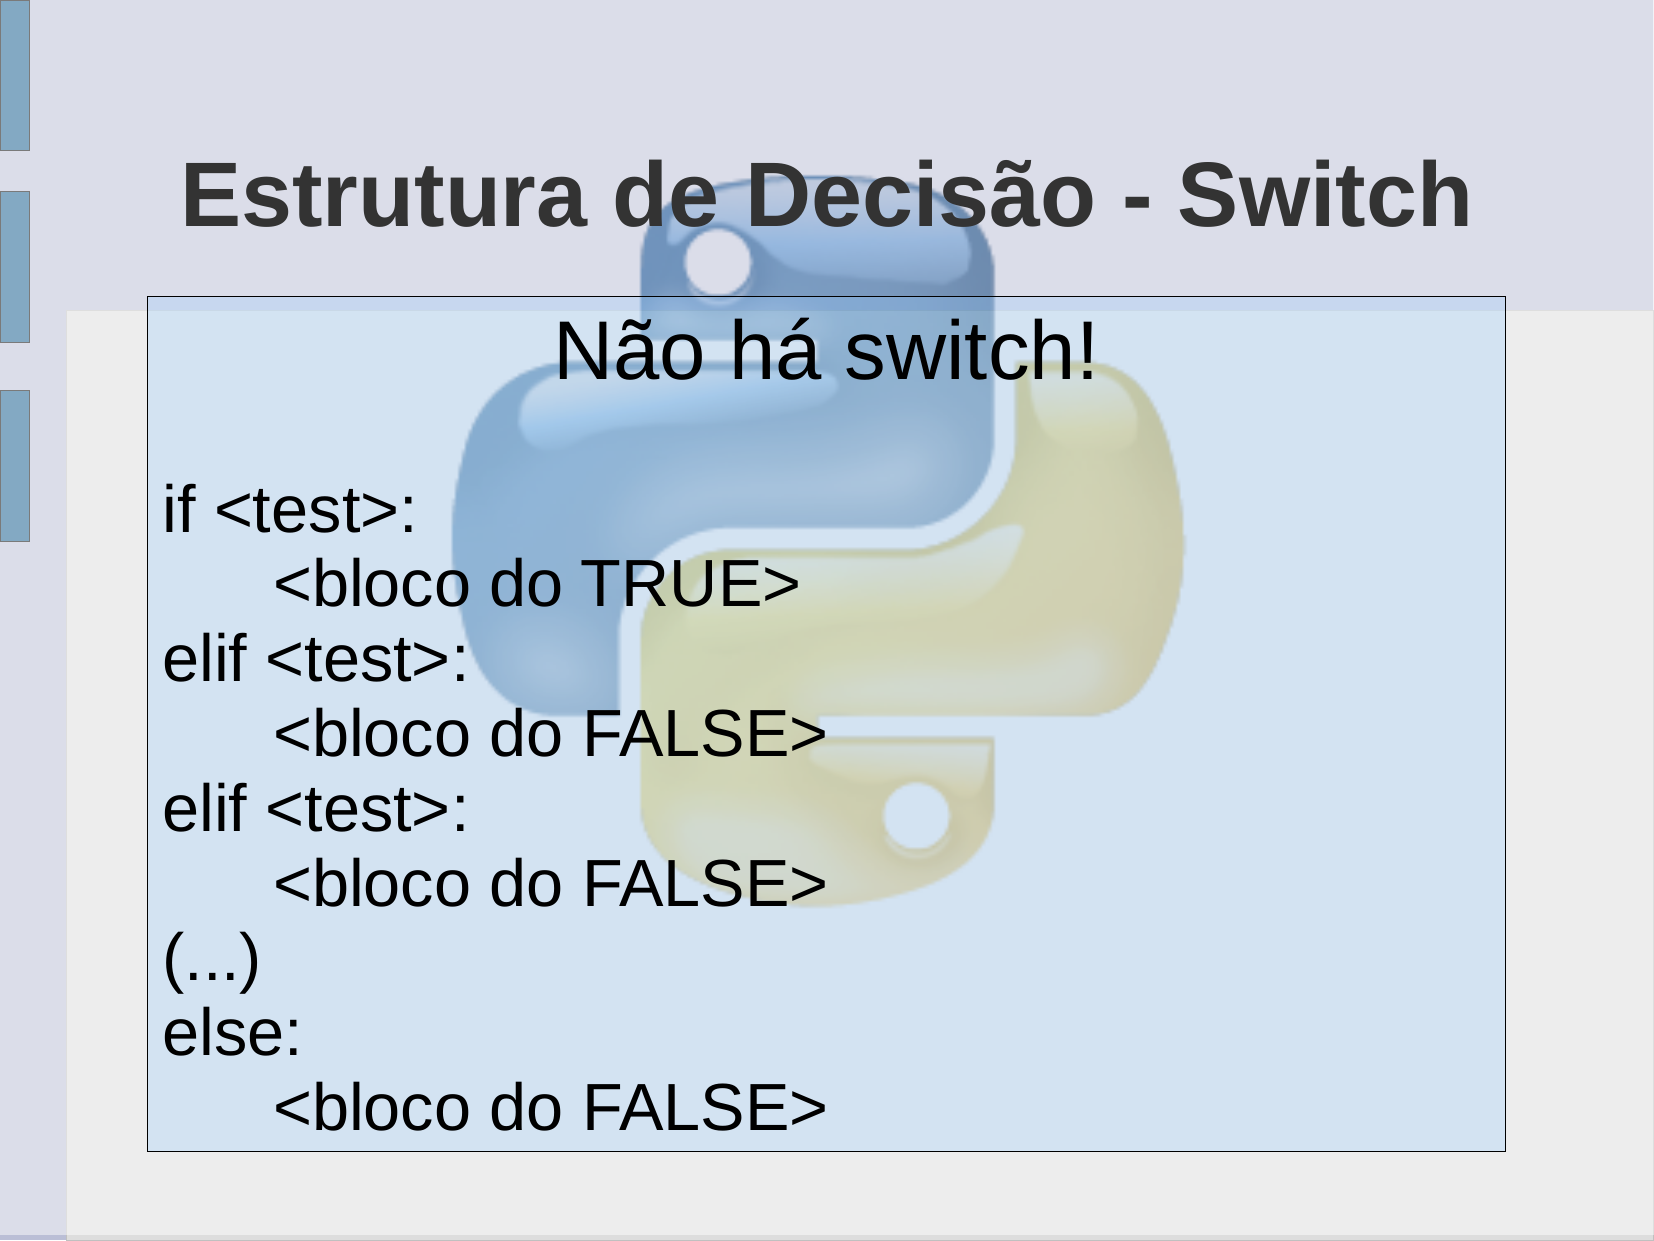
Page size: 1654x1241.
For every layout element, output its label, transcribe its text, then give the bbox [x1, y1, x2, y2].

text_box Não há switch! if <test>: <bloco do TRUE> elif <test>: <bloco do FALSE> elif <test>: <bloco do FALSE> (...) else: <bloco do FALSE> [147, 296, 1506, 1152]
picture [0, 0, 1654, 1235]
title Estrutura de Decisão - Switch [121, 91, 1534, 299]
